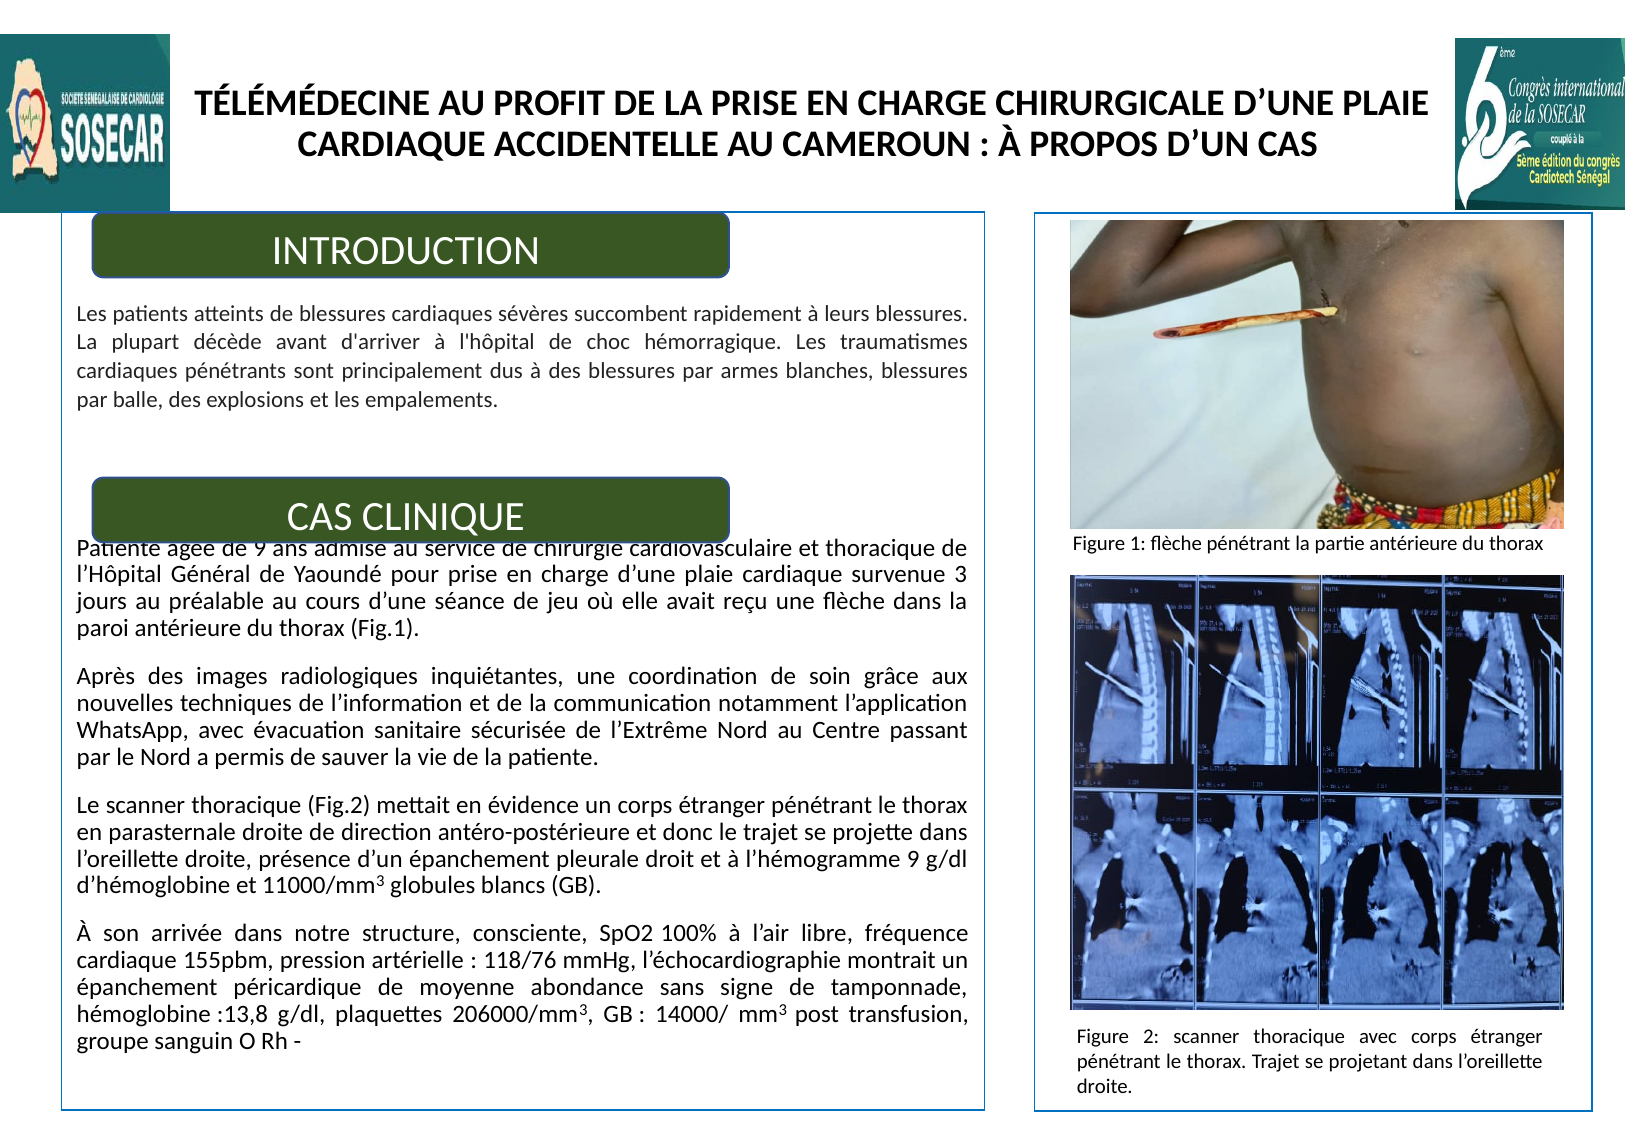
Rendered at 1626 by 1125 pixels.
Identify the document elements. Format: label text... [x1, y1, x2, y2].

list Les patients atteints de blessures cardiaques sévères succombent rapidement à leurs blessures. La plupart décède avant d'arriver à l'hôpital de choc hémorragique. Les traumatismes cardiaques pénétrants sont principalement dus à des blessures par armes blanches, blessures par balle, des explosions et les empalements. Patiente âgée de 9 ans admise au service de chirurgie cardiovasculaire et thoracique de l’Hôpital Général de Yaoundé pour prise en charge d’une plaie cardiaque survenue 3 jours au préalable au cours d’une séance de jeu où elle avait reçu une flèche dans la paroi antérieure du thorax (Fig.1). Après des images radiologiques inquiétantes, une coordination de soin grâce aux nouvelles techniques de l’information et de la communication notamment l’application WhatsApp, avec évacuation sanitaire sécurisée de l’Extrême Nord au Centre passant par le Nord a permis de sauver la vie de la patiente. Le scanner thoracique (Fig.2) mettait en évidence un corps étranger pénétrant le thorax en parasternale droite de direction antéro-postérieure et donc le trajet se projette dans l’oreillette droite, présence d’un épanchement pleurale droit et à l’hémogramme 9 g/dl d’hémoglobine et 11000/mm3 globules blancs (GB). À son arrivée dans notre structure, consciente, SpO2 100% à l’air libre, fréquence cardiaque 155pbm, pression artérielle : 118/76 mmHg, l’échocardiographie montrait un épanchement péricardique de moyenne abondance sans signe de tamponnade, hémoglobine :13,8 g/dl, plaquettes 206000/mm3, GB : 14000/ mm3 post transfusion, groupe sanguin O Rh - [61, 211, 985, 1111]
picture [1070, 575, 1564, 1010]
picture [1070, 220, 1564, 522]
text_box Figure 2: scanner thoracique avec corps étranger pénétrant le thorax. Trajet se projetant dans l’oreillette droite. [1061, 1015, 1573, 1106]
text_box Figure 1: flèche pénétrant la partie antérieure du thorax [1057, 522, 1569, 563]
title Télémédecine au profit de la prise en charge chirurgicale d’une plaie cardiaque accidentelle au Cameroun : à propos d’un cas [111, 34, 1514, 213]
text_box [1034, 212, 1592, 1112]
text_box INTRODUCTION [92, 212, 729, 278]
text_box CAS CLINIQUE [92, 477, 729, 543]
